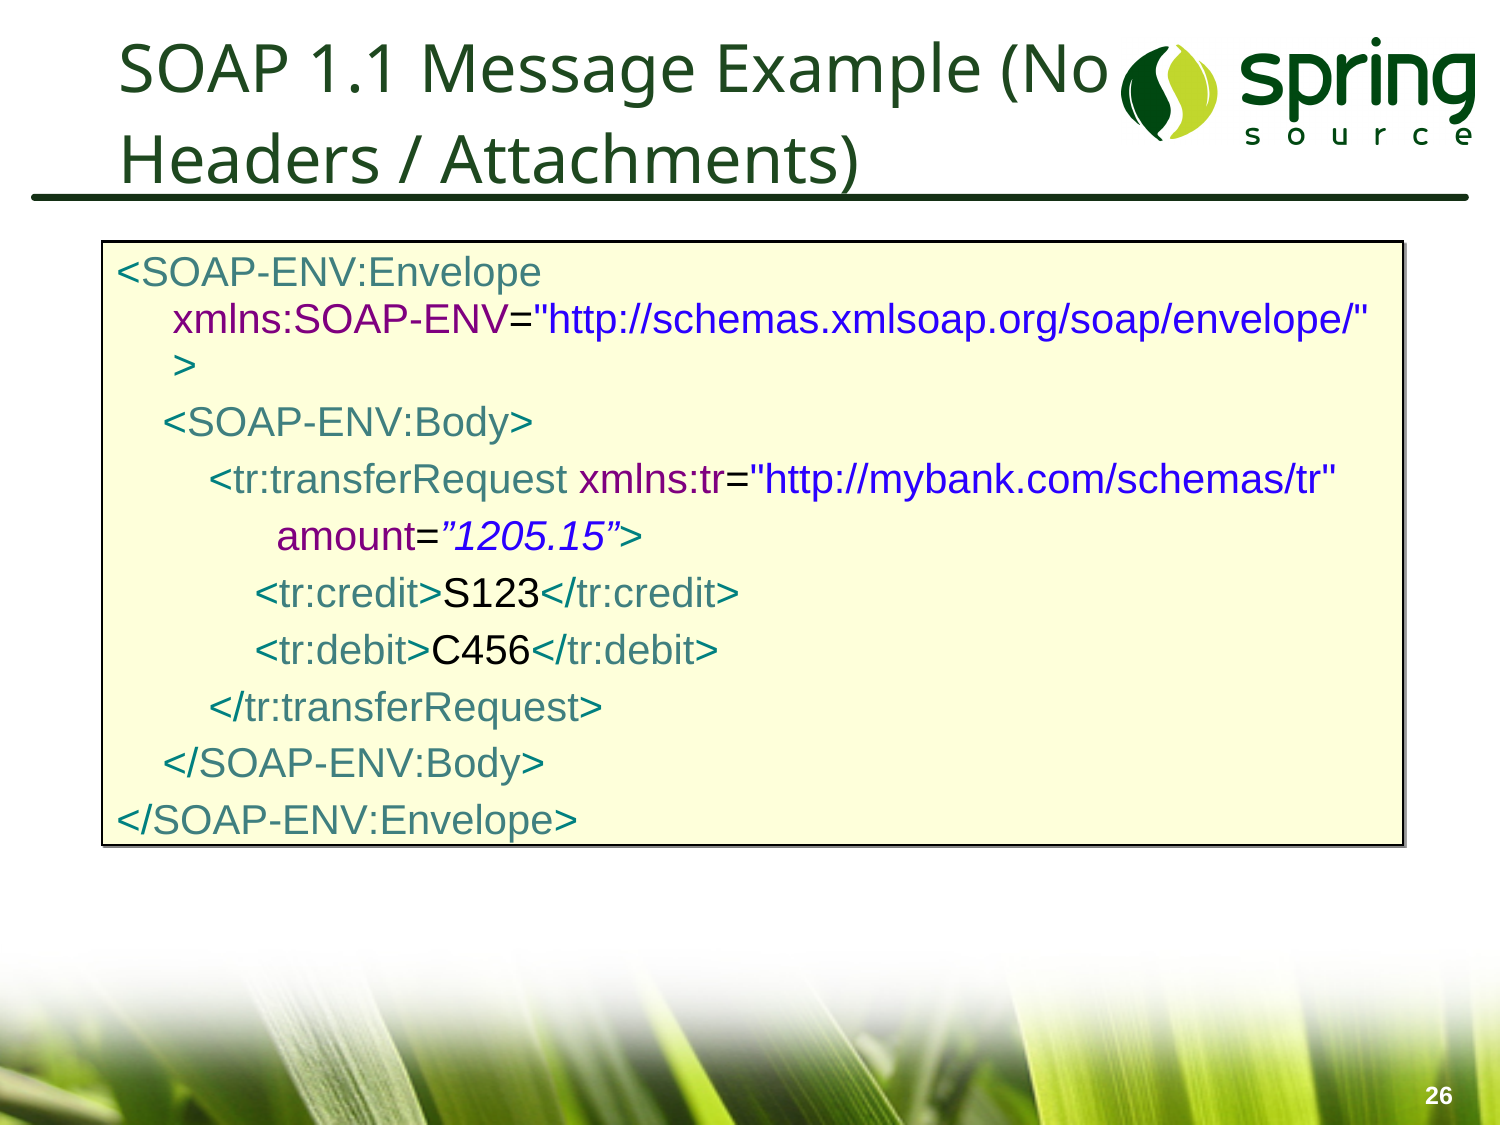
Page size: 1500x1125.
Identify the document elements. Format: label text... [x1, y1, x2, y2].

picture [1136, 37, 1475, 145]
picture [0, 944, 1500, 1125]
title SOAP 1.1 Message Example (No Headers / Attachments) [103, 13, 1136, 191]
text_box <SOAP-ENV:Envelope xmlns:SOAP-ENV="http://schemas.xmlsoap.org/soap/envelope/"> <SOAP-ENV:Body> <tr:transferRequest xmlns:tr="http://mybank.com/schemas/tr" amount=”1205.15”> <tr:credit>S123</tr:credit> <tr:debit>C456</tr:debit> </tr:transferRequest> </SOAP-ENV:Body> </SOAP-ENV:Envelope> [101, 241, 1404, 845]
